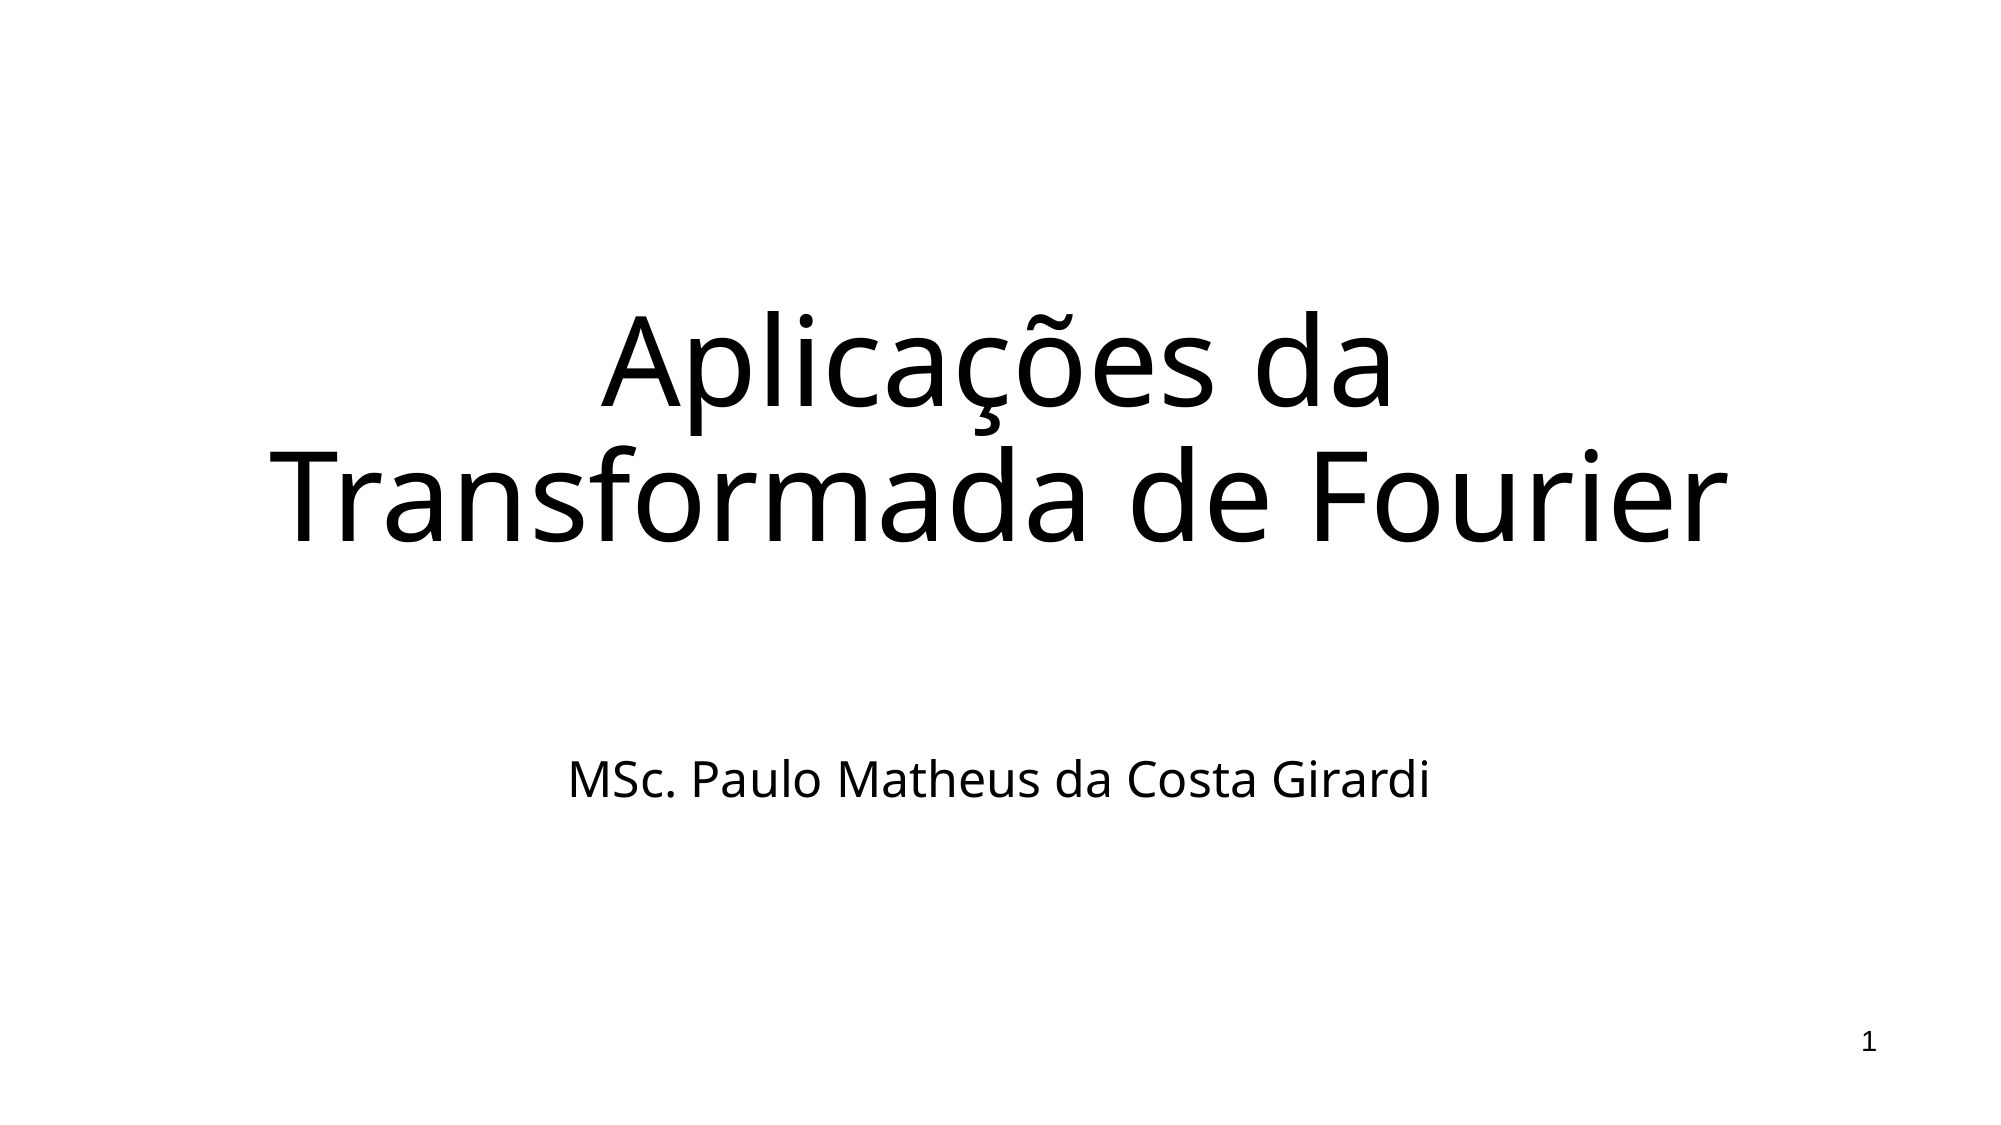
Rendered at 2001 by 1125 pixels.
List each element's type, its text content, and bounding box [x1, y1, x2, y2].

title Aplicações da Transformada de Fourier [249, 184, 1750, 576]
text_box <number> [1846, 1017, 2000, 1088]
subtitle MSc. Paulo Matheus da Costa Girardi [249, 590, 1750, 863]
